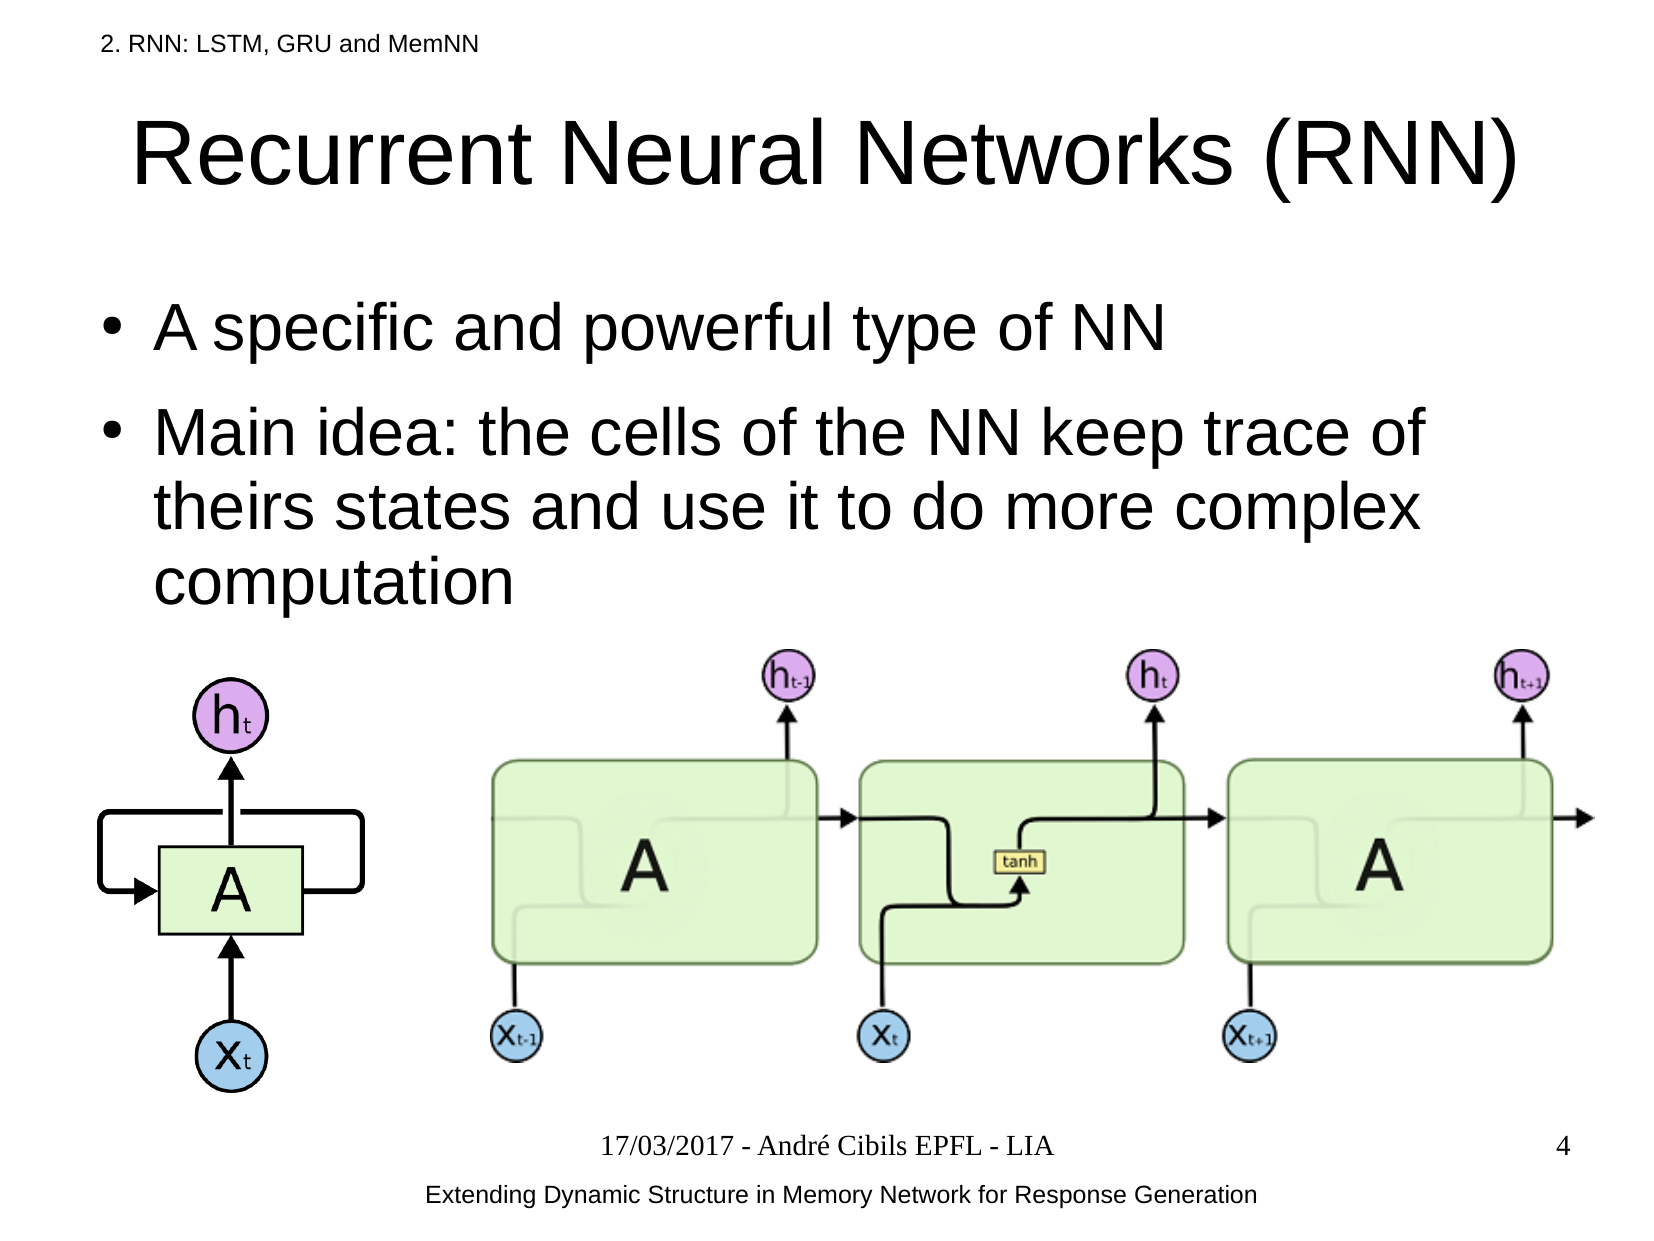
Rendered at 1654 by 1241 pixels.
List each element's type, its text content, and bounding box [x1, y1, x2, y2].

list Extending Dynamic Structure in Memory Network for Response Generation [354, 1181, 1270, 1210]
list A specific and powerful type of NN Main idea: the cells of the NN keep trace of theirs states and use it to do more complex computation [82, 290, 1571, 1109]
title Recurrent Neural Networks (RNN) [82, 49, 1571, 257]
list 2. RNN: LSTM, GRU and MemNN [29, 29, 945, 58]
picture [97, 677, 365, 1093]
picture [490, 649, 1595, 1063]
